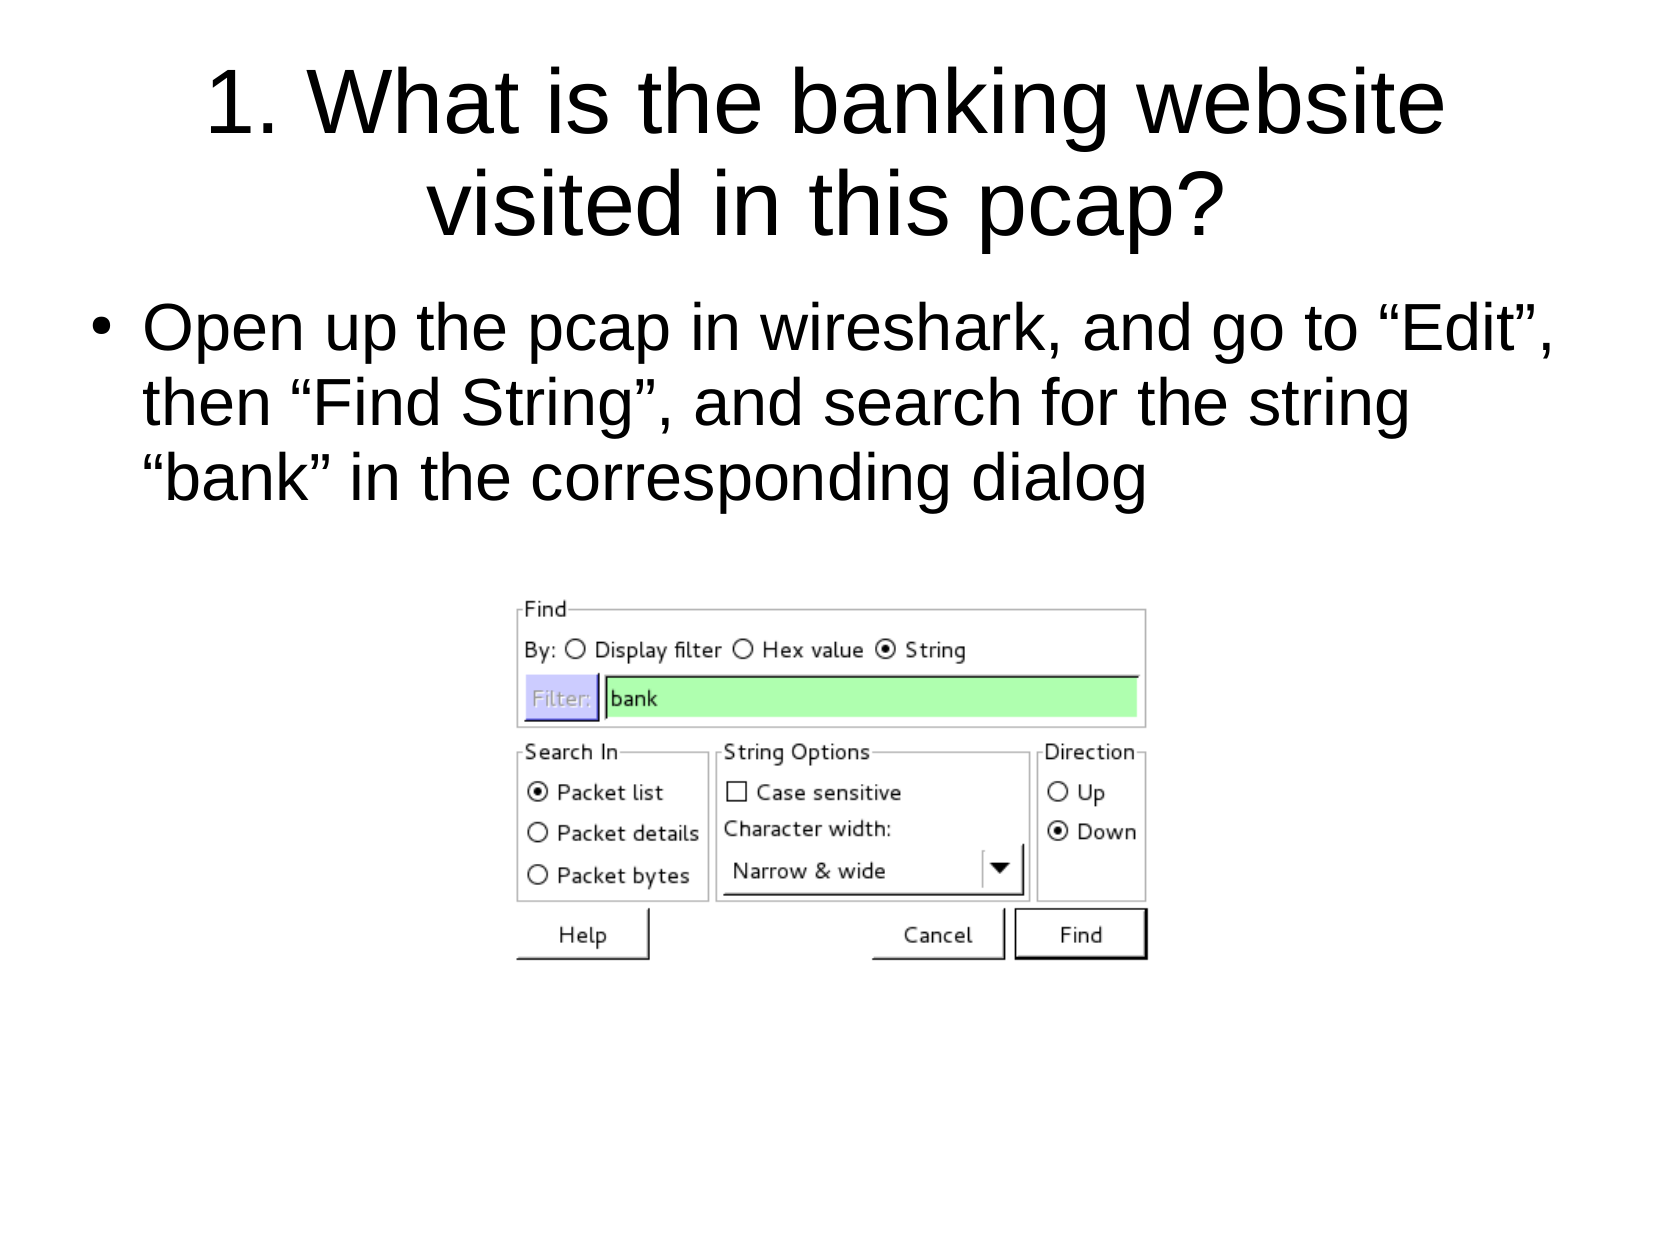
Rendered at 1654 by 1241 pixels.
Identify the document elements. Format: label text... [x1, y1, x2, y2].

list Open up the pcap in wireshark, and go to “Edit”, then “Find String”, and search for the string “bank” in the corresponding dialog [71, 290, 1561, 1010]
picture [509, 584, 1156, 968]
title 1. What is the banking website visited in this pcap? [82, 49, 1571, 257]
